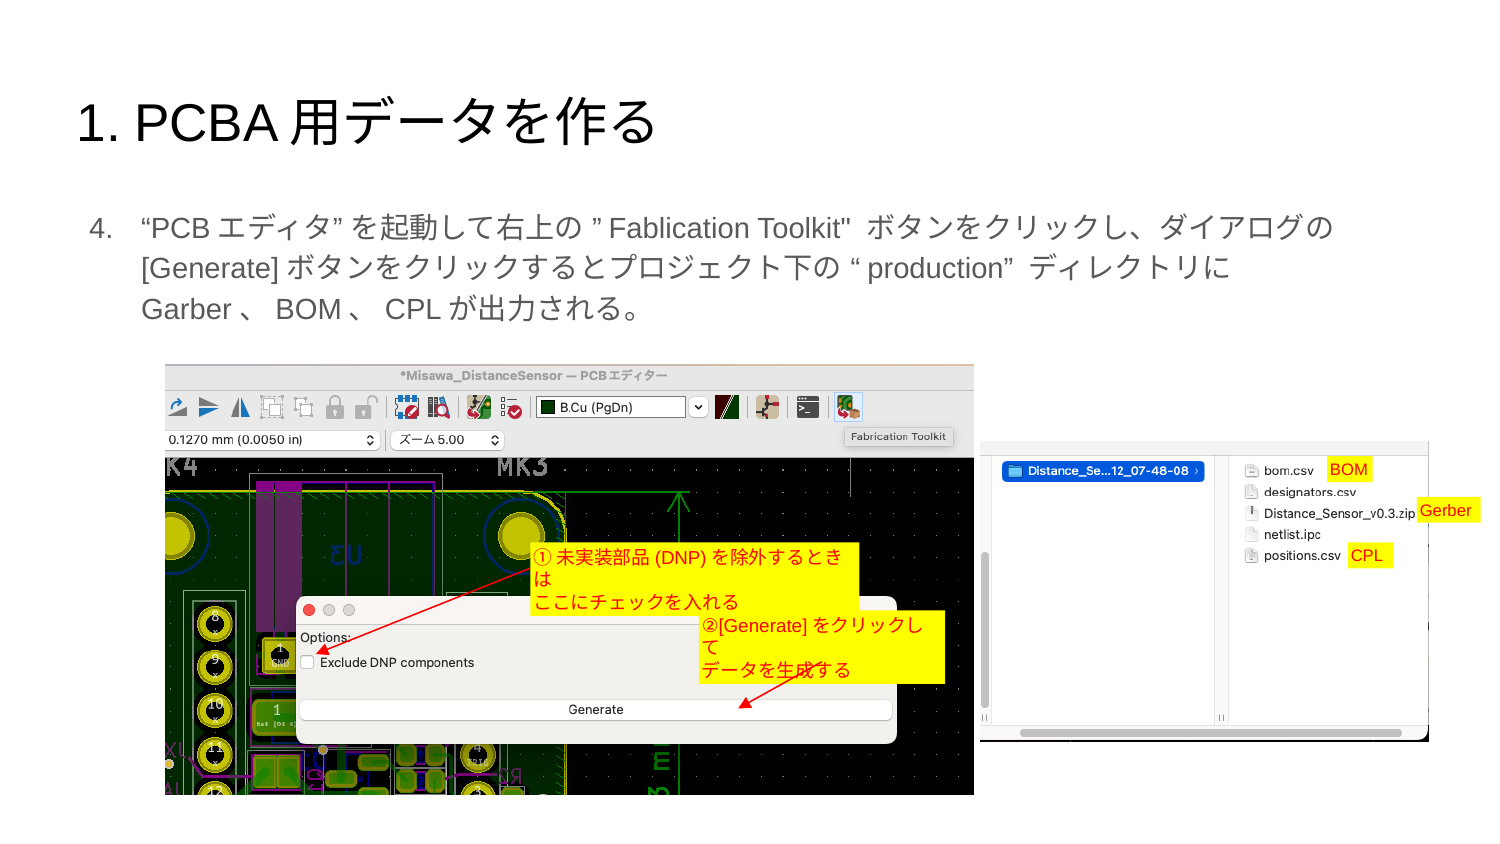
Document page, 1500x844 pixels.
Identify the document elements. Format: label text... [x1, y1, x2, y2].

picture [165, 750, 974, 795]
text_box ①未実装部品(DNP)を除外するときは ここにチェックを入れる [530, 542, 860, 616]
title PCBA用データを作る [51, 72, 1449, 167]
text_box ②[Generate]をクリックして データを生成する [698, 610, 946, 684]
list “PCBエディタ” を起動して右上の ”Fablication Toolkit" ボタンをクリックし、ダイアログの [Generate]ボタンをクリックするとプロジェクト下の “production” ディレクトリにGarber、BOM、CPLが出力される。 [51, 189, 1449, 750]
text_box CPL [1347, 542, 1394, 569]
picture [980, 441, 1429, 742]
text_box Gerber [1416, 496, 1481, 523]
text_box BOM [1327, 456, 1373, 483]
